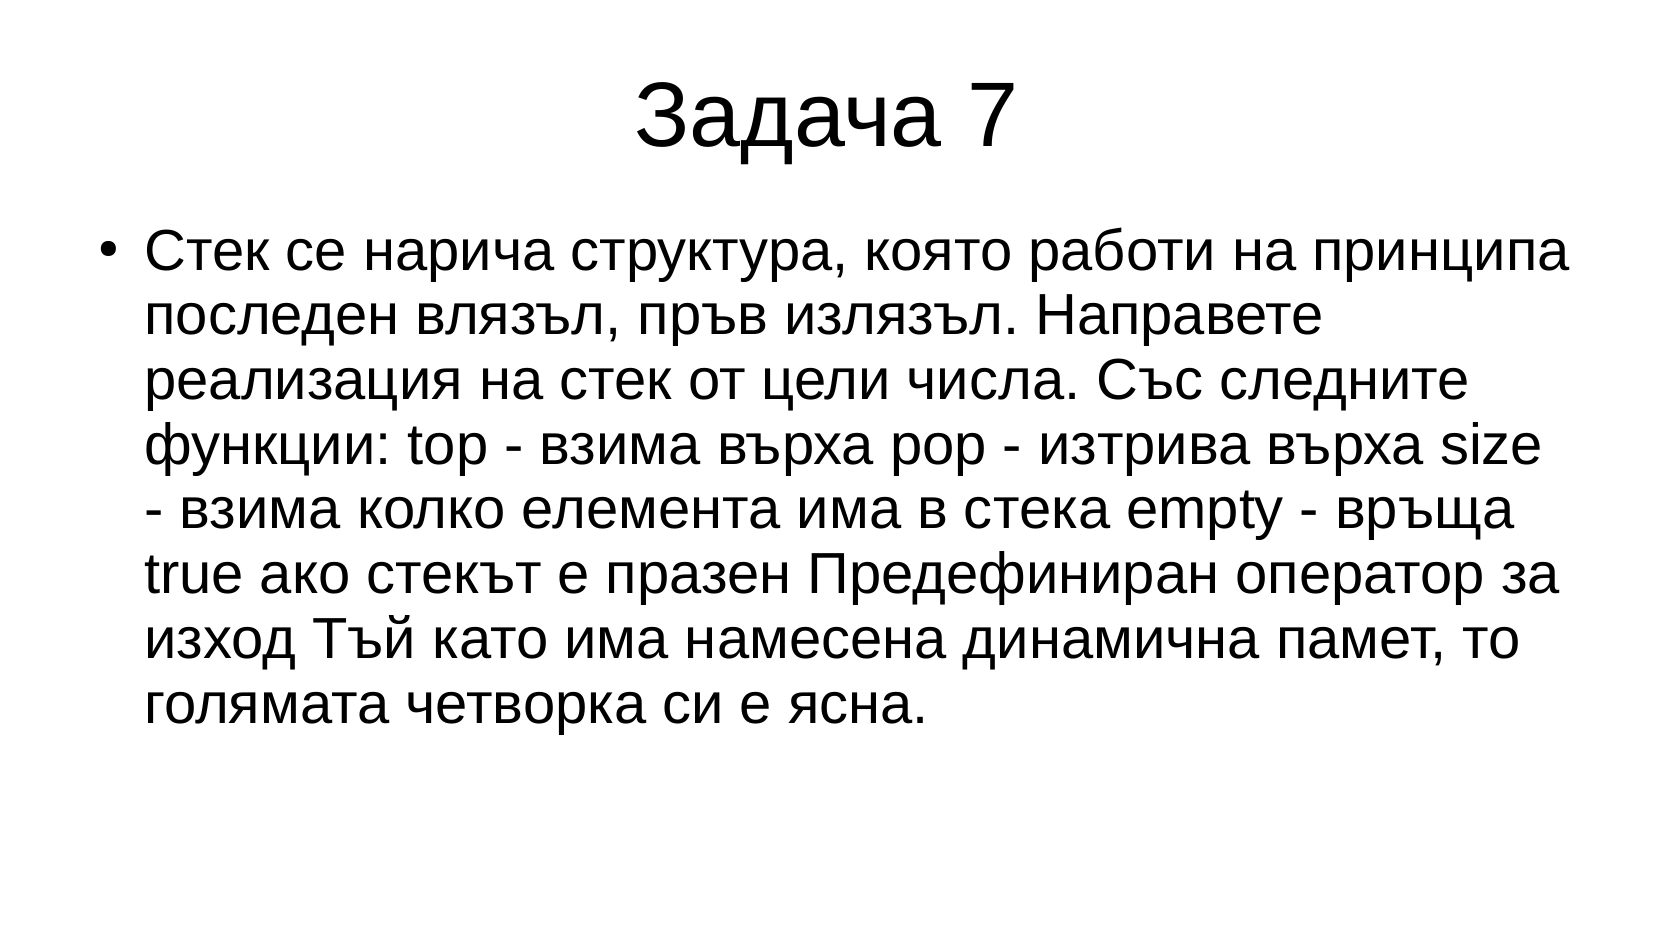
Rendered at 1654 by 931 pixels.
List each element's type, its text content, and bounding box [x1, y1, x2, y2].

title Задача 7 [82, 37, 1571, 193]
list Стек се нарича структура, която работи на принципа последен влязъл, пръв излязъл. Направете реализация на стек от цели числа. Със следните функции: top - взима върха pop - изтрива върха size - взима колко елемента има в стека empty - връща true ако стекът е празен Предефиниран оператор за изход Тъй като има намесена динамична памет, то голямата четворка си е ясна. [82, 217, 1571, 758]
